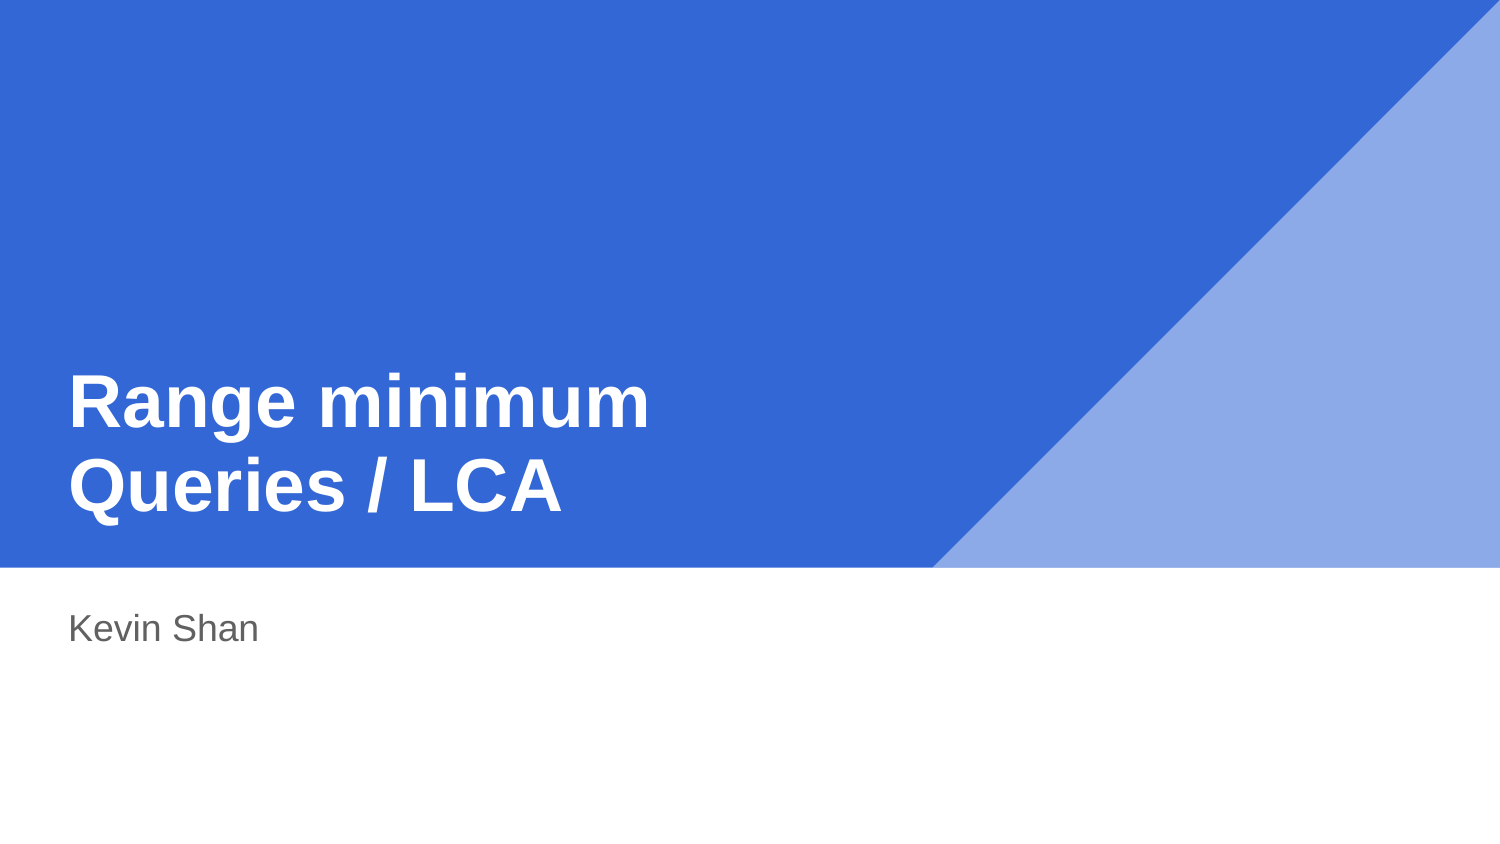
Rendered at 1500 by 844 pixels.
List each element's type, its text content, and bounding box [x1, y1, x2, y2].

subtitle Kevin Shan [53, 592, 894, 807]
title Range minimum Queries / LCA [53, 76, 894, 543]
